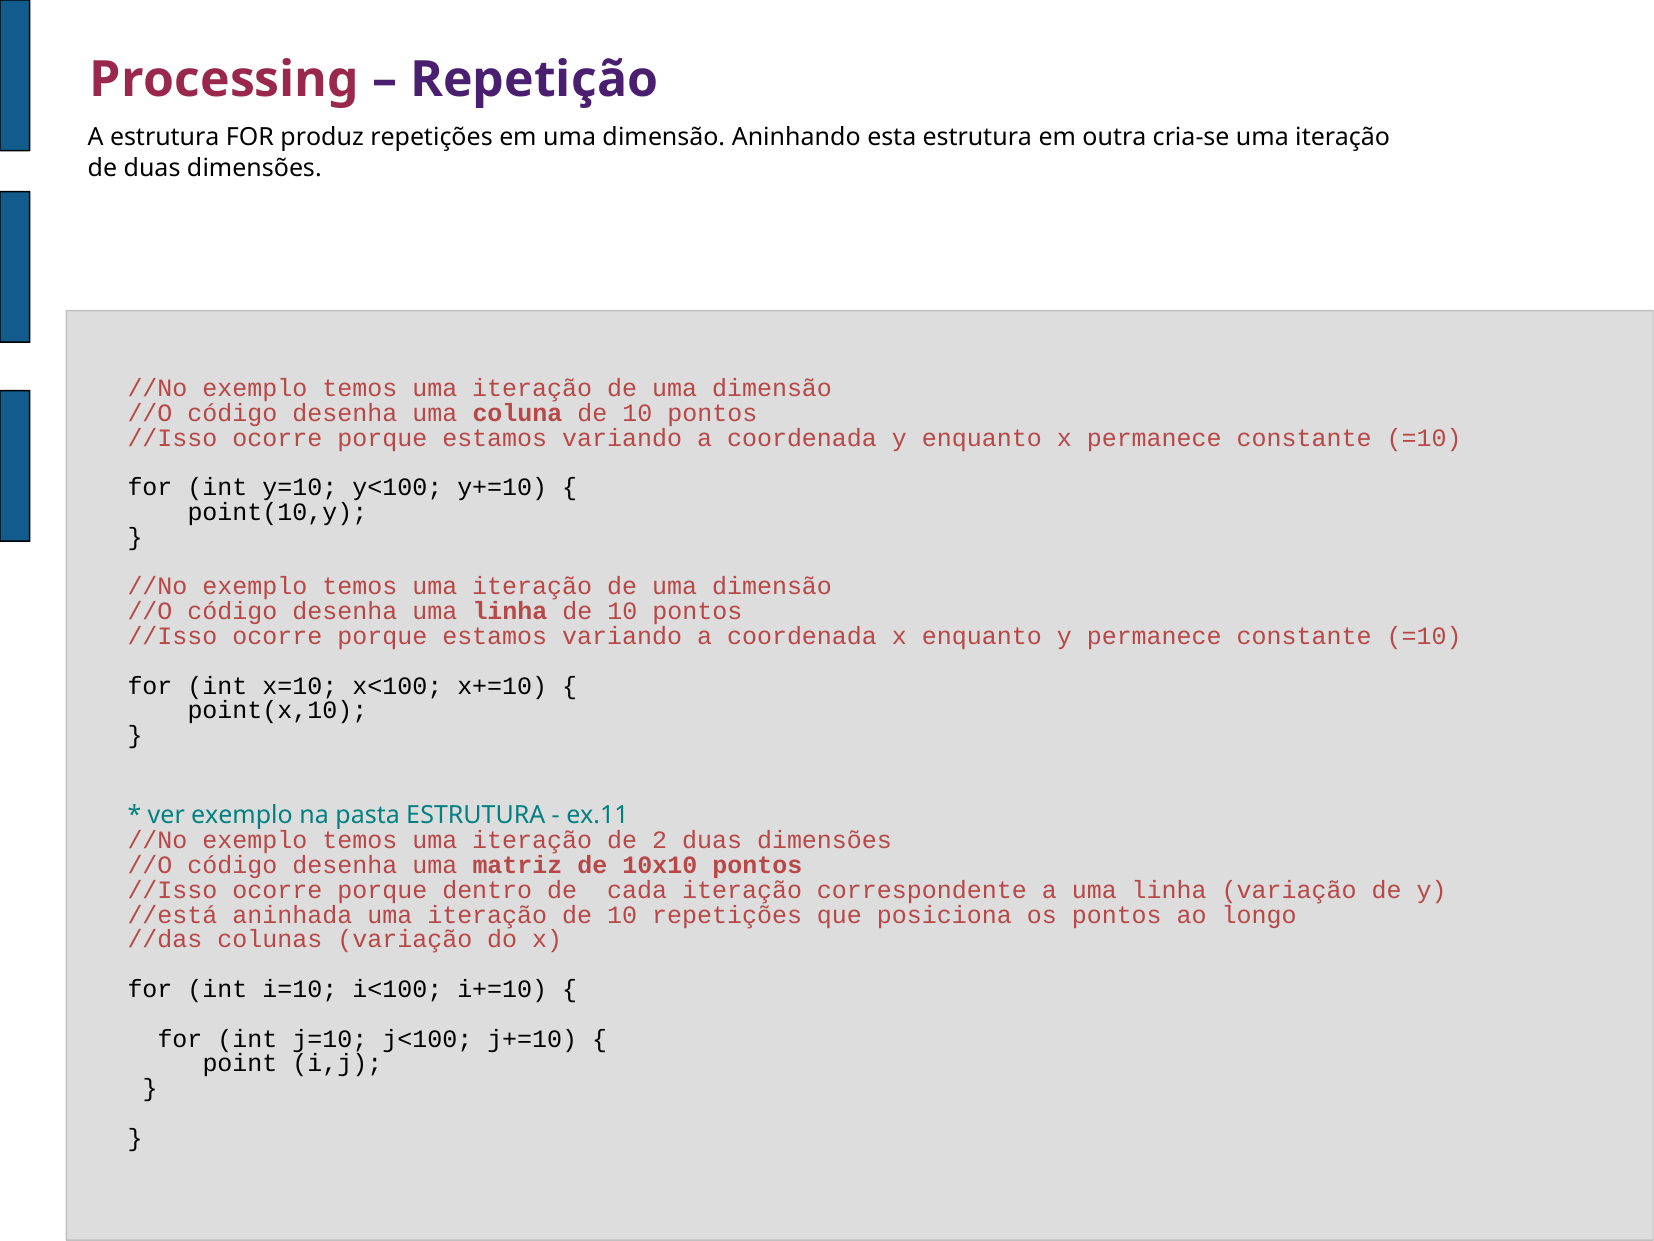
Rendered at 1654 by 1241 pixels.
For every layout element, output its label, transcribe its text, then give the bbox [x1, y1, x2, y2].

text_box A estrutura FOR produz repetições em uma dimensão. Aninhando esta estrutura em outra cria-se uma iteração de duas dimensões. [72, 112, 1613, 188]
text_box //No exemplo temos uma iteração de uma dimensão //O código desenha uma coluna de 10 pontos //Isso ocorre porque estamos variando a coordenada y enquanto x permanece constante (=10) for (int y=10; y<100; y+=10) { point(10,y); } //No exemplo temos uma iteração de uma dimensão //O código desenha uma linha de 10 pontos //Isso ocorre porque estamos variando a coordenada x enquanto y permanece constante (=10) for (int x=10; x<100; x+=10) { point(x,10); } * ver exemplo na pasta ESTRUTURA - ex.11 //No exemplo temos uma iteração de 2 duas dimensões //O código desenha uma matriz de 10x10 pontos //Isso ocorre porque dentro de cada iteração correspondente a uma linha (variação de y) //está aninhada uma iteração de 10 repetições que posiciona os pontos ao longo //das colunas (variação do x) for (int i=10; i<100; i+=10) { for (int j=10; j<100; j+=10) { point (i,j); } } [112, 335, 1478, 1213]
text_box Processing – Repetição [75, 37, 1501, 112]
